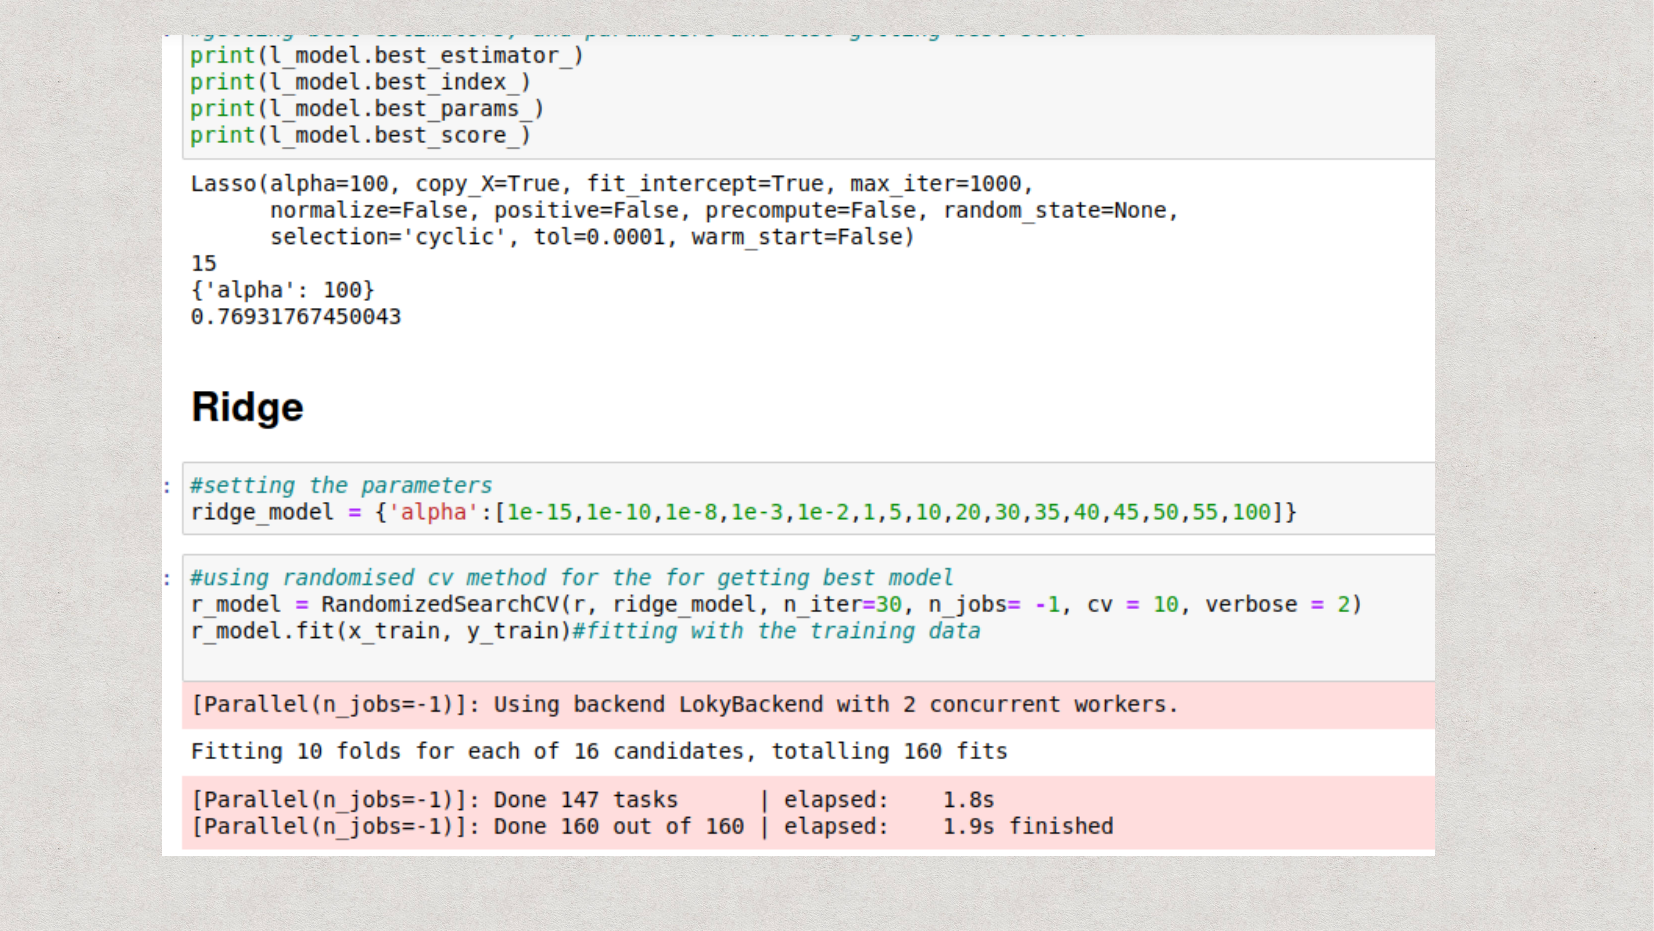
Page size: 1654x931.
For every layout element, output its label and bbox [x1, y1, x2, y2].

list [30, 30, 1606, 871]
picture [0, 0, 1654, 931]
